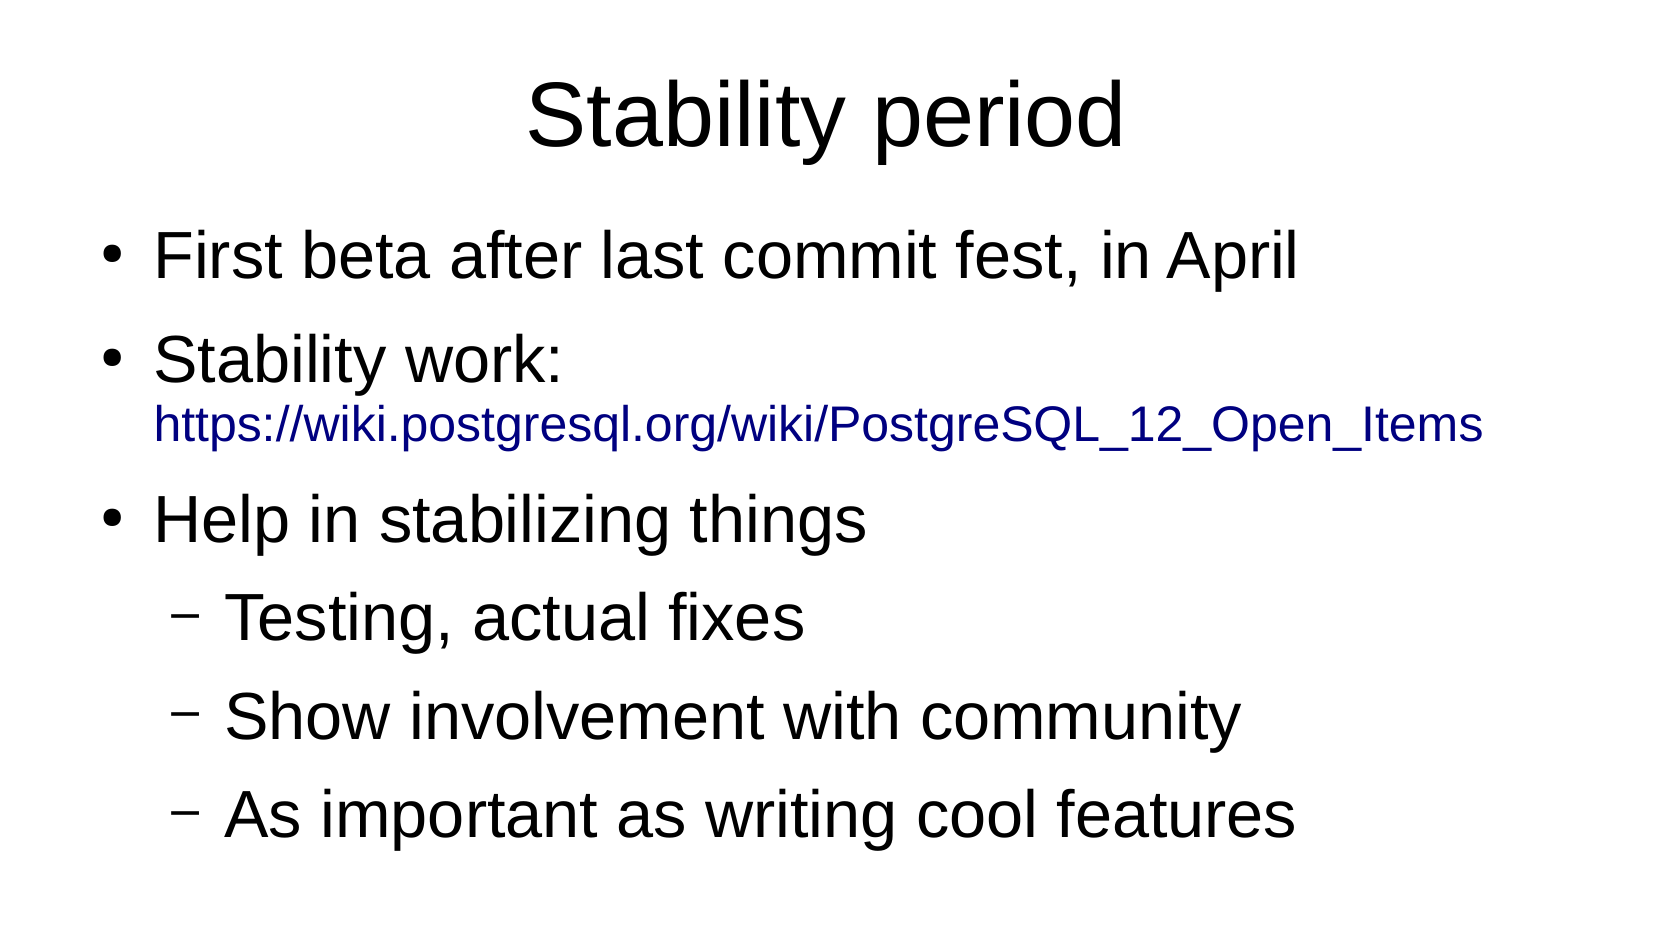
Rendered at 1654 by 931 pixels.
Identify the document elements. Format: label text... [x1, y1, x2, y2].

title Stability period [82, 37, 1571, 193]
list First beta after last commit fest, in April Stability work: https://wiki.postgresql.org/wiki/PostgreSQL_12_Open_Items Help in stabilizing things Testing, actual fixes Show involvement with community As important as writing cool features [82, 217, 1571, 856]
